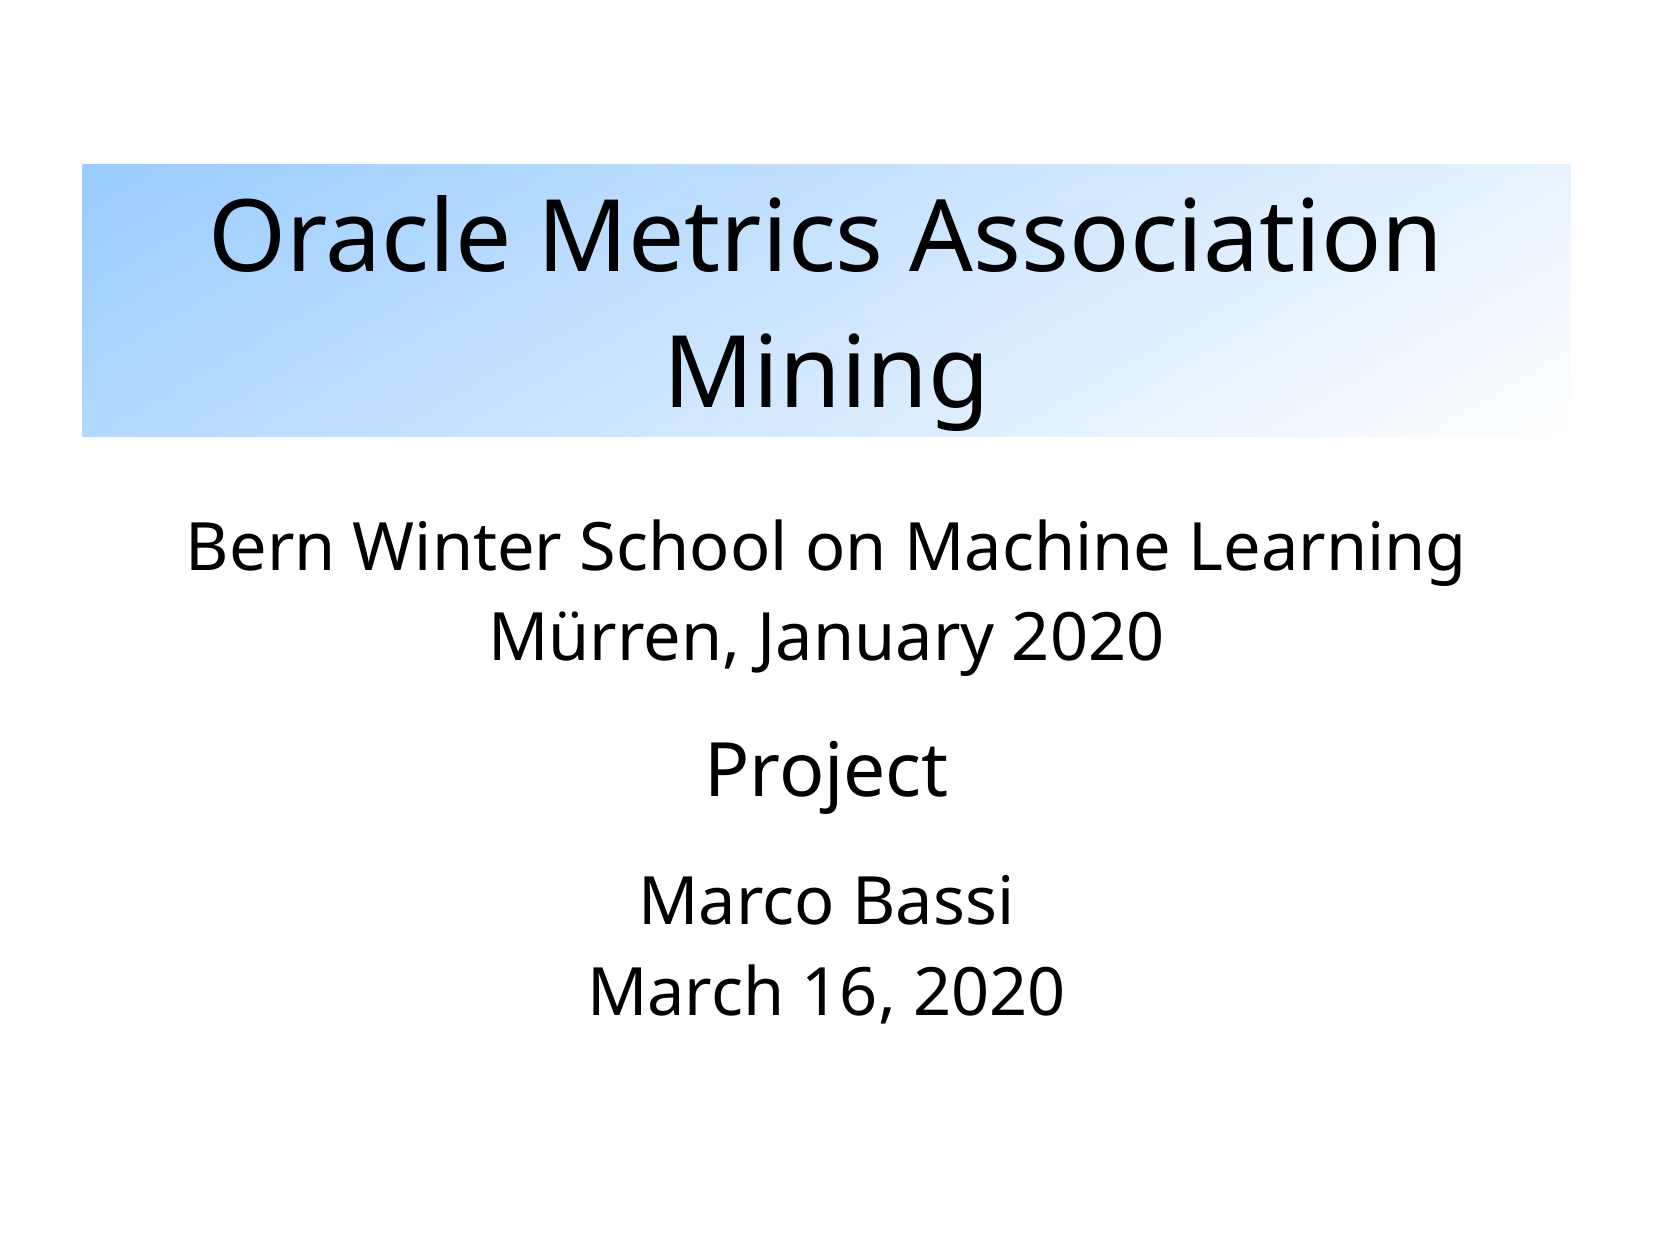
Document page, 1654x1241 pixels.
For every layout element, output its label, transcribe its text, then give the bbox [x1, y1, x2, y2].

title Oracle Metrics Association Mining [82, 197, 1571, 405]
subtitle Bern Winter School on Machine Learning Mürren, January 2020 Project Marco Bassi March 16, 2020 [82, 425, 1571, 1109]
